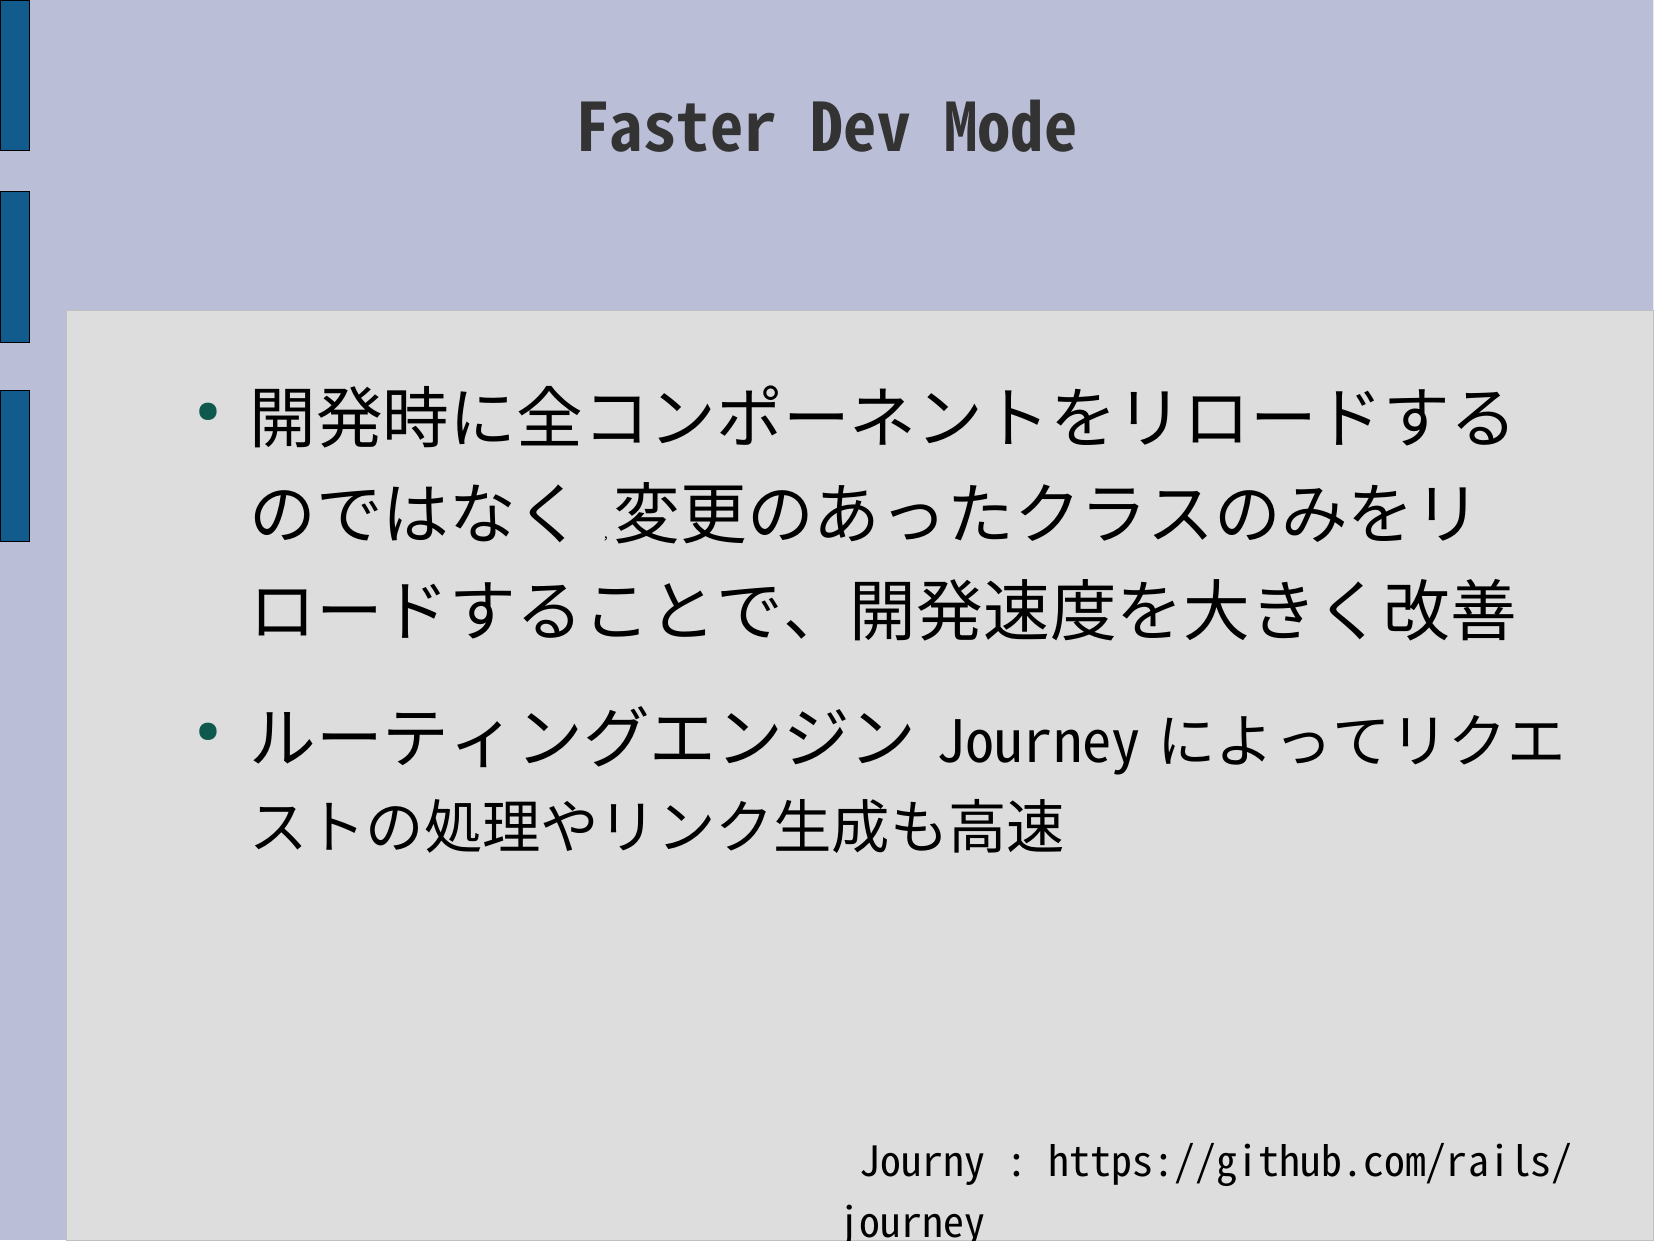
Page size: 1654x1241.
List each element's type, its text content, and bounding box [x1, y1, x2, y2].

title Faster Dev Mode [121, 19, 1534, 227]
list 開発時に全コンポーネントをリロードするのではなく,変更のあったクラスのみをリロードすることで、開発速度を大きく改善 ルーティングエンジンJourneyによってリクエストの処理やリンク生成も高速 [178, 364, 1570, 1147]
text_box Journy : https://github.com/rails/journey [767, 1128, 1595, 1211]
